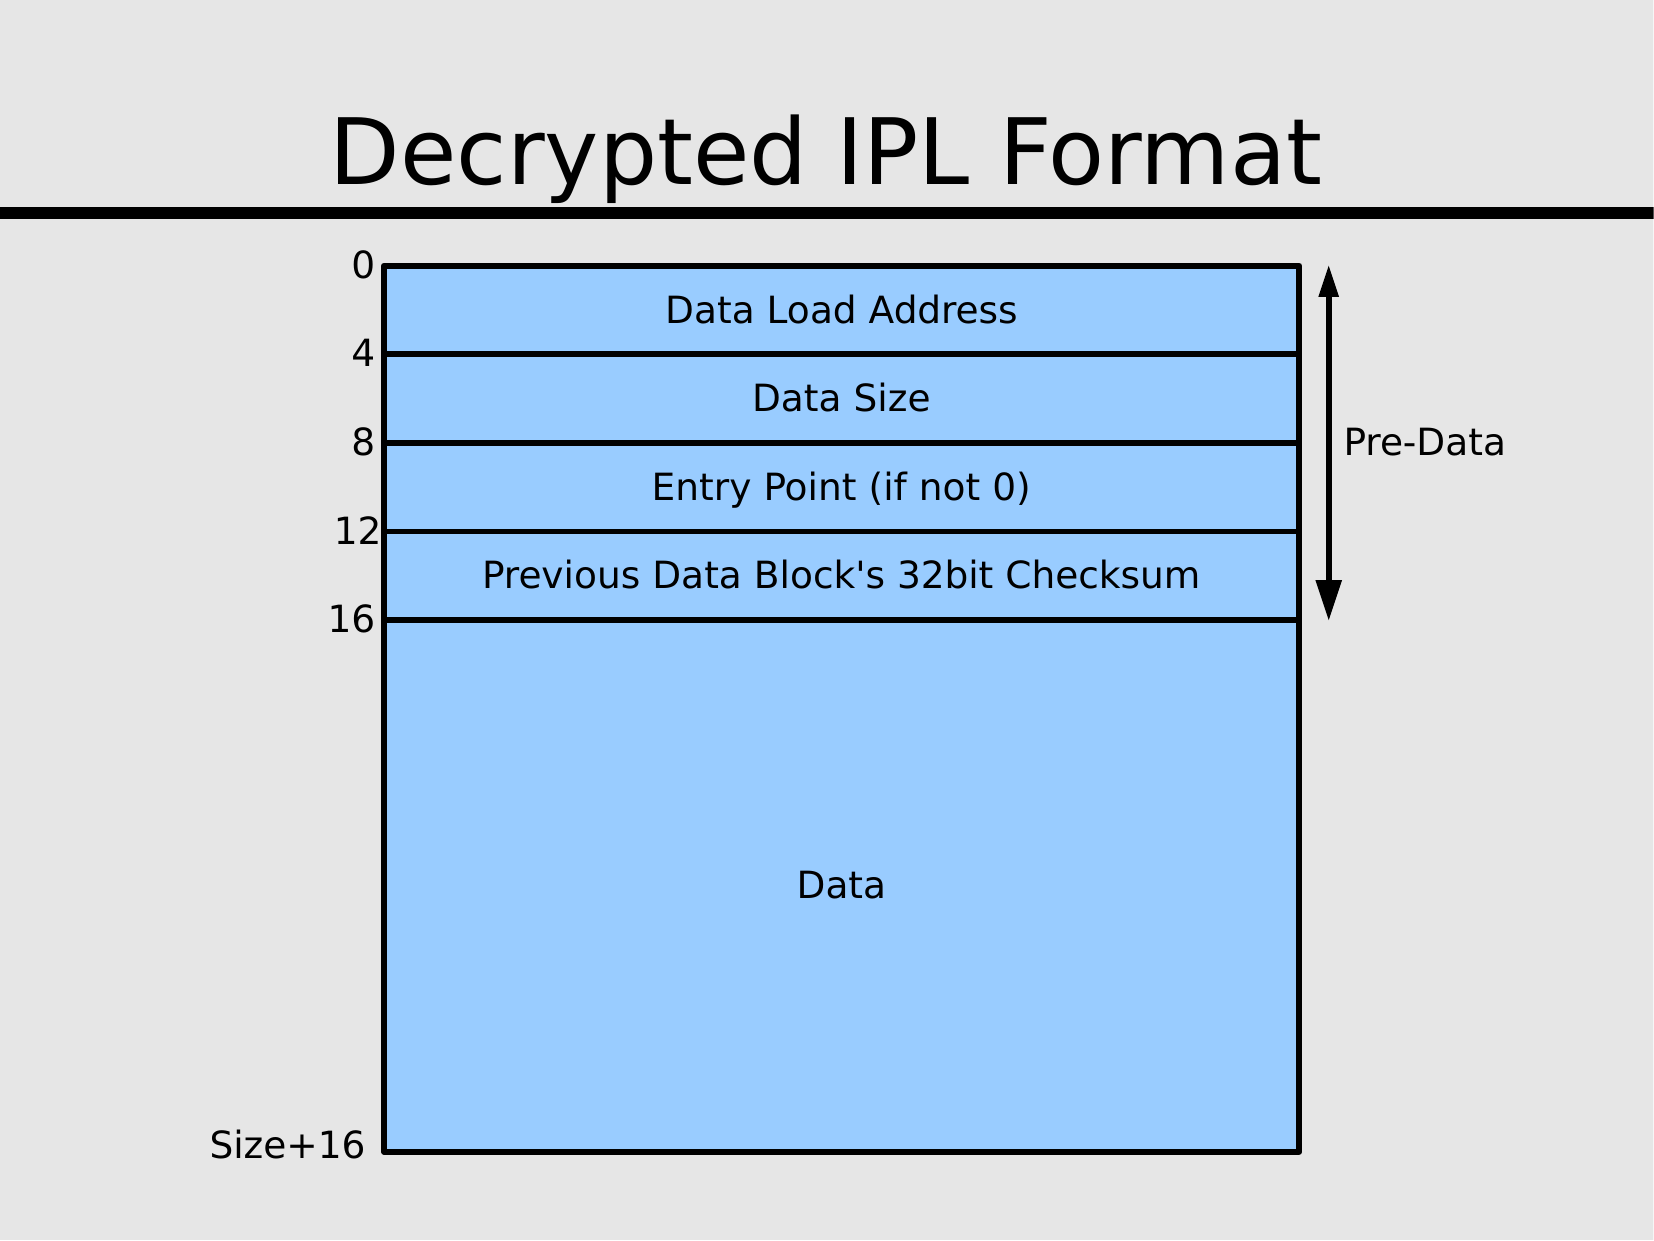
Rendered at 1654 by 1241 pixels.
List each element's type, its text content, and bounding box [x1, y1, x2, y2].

text_box 12 [318, 501, 396, 561]
text_box 4 [336, 324, 390, 384]
text_box Entry Point (if not 0) [383, 442, 1300, 531]
text_box Data Size [383, 354, 1300, 442]
text_box Data Load Address [383, 265, 1300, 354]
text_box 8 [336, 413, 390, 472]
text_box Previous Data Block's 32bit Checksum [383, 531, 1300, 620]
title Decrypted IPL Format [82, 49, 1571, 257]
text_box Size+16 [194, 1116, 378, 1175]
text_box Pre-Data [1328, 413, 1518, 472]
text_box 16 [312, 590, 390, 649]
text_box 0 [336, 236, 390, 296]
text_box Data [383, 620, 1300, 1152]
